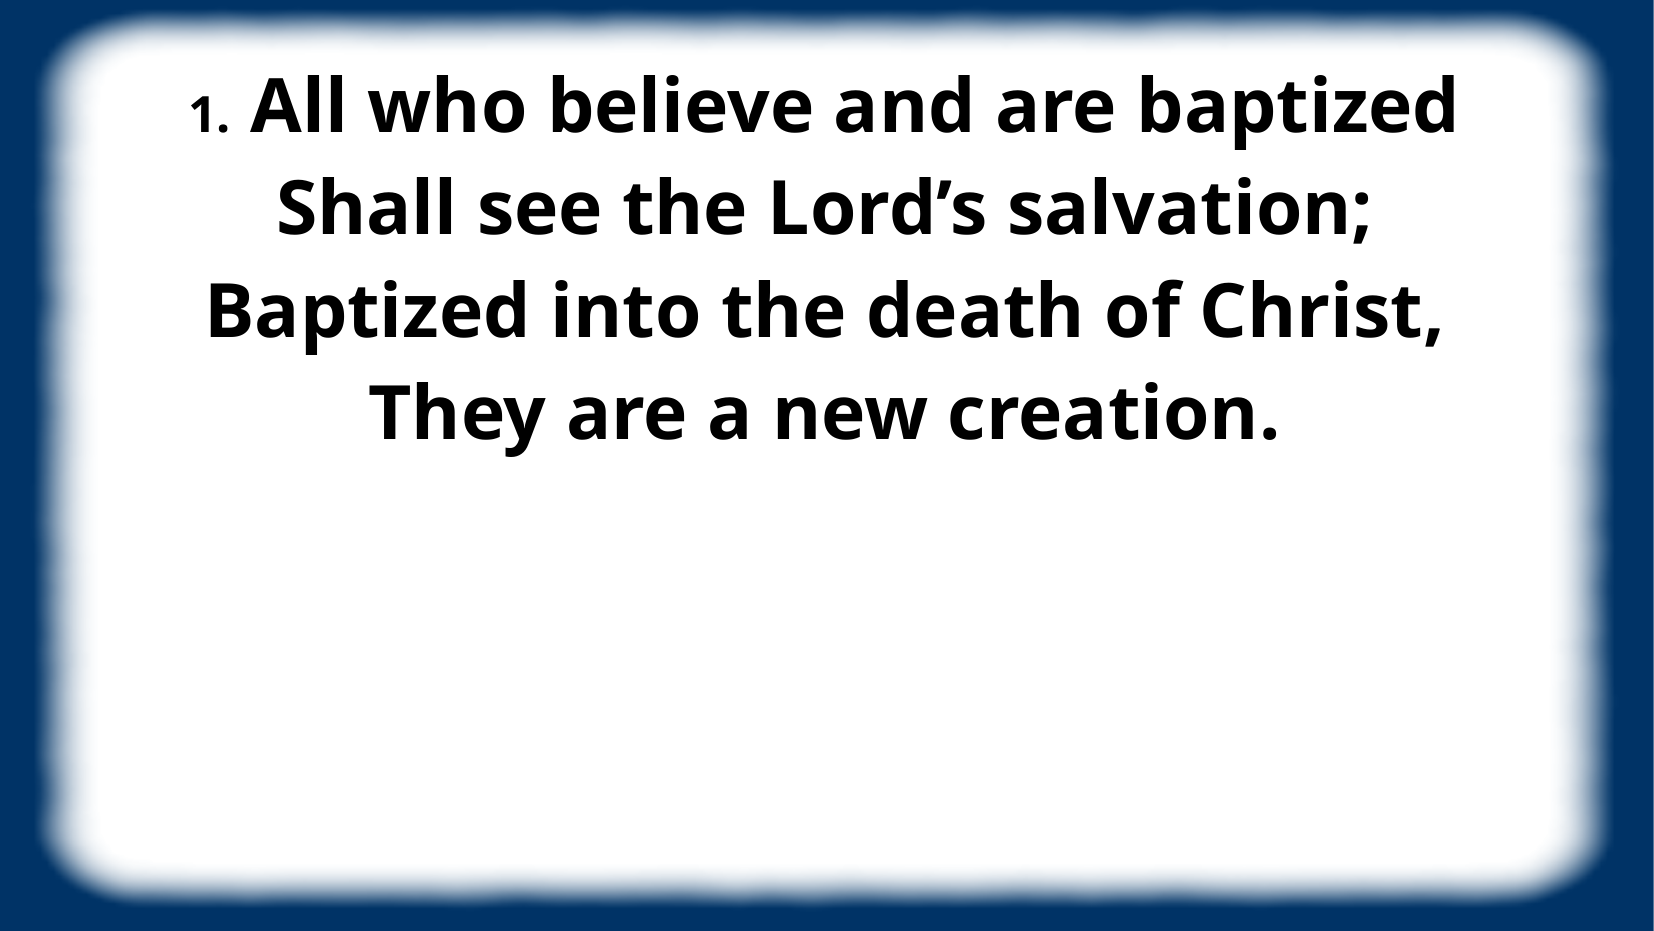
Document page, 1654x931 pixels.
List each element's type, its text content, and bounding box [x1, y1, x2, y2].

text_box 1. All who believe and are baptized Shall see the Lord’s salvation; Baptized into the death of Christ, They are a new creation. [75, 45, 1576, 496]
picture [0, 0, 1654, 931]
